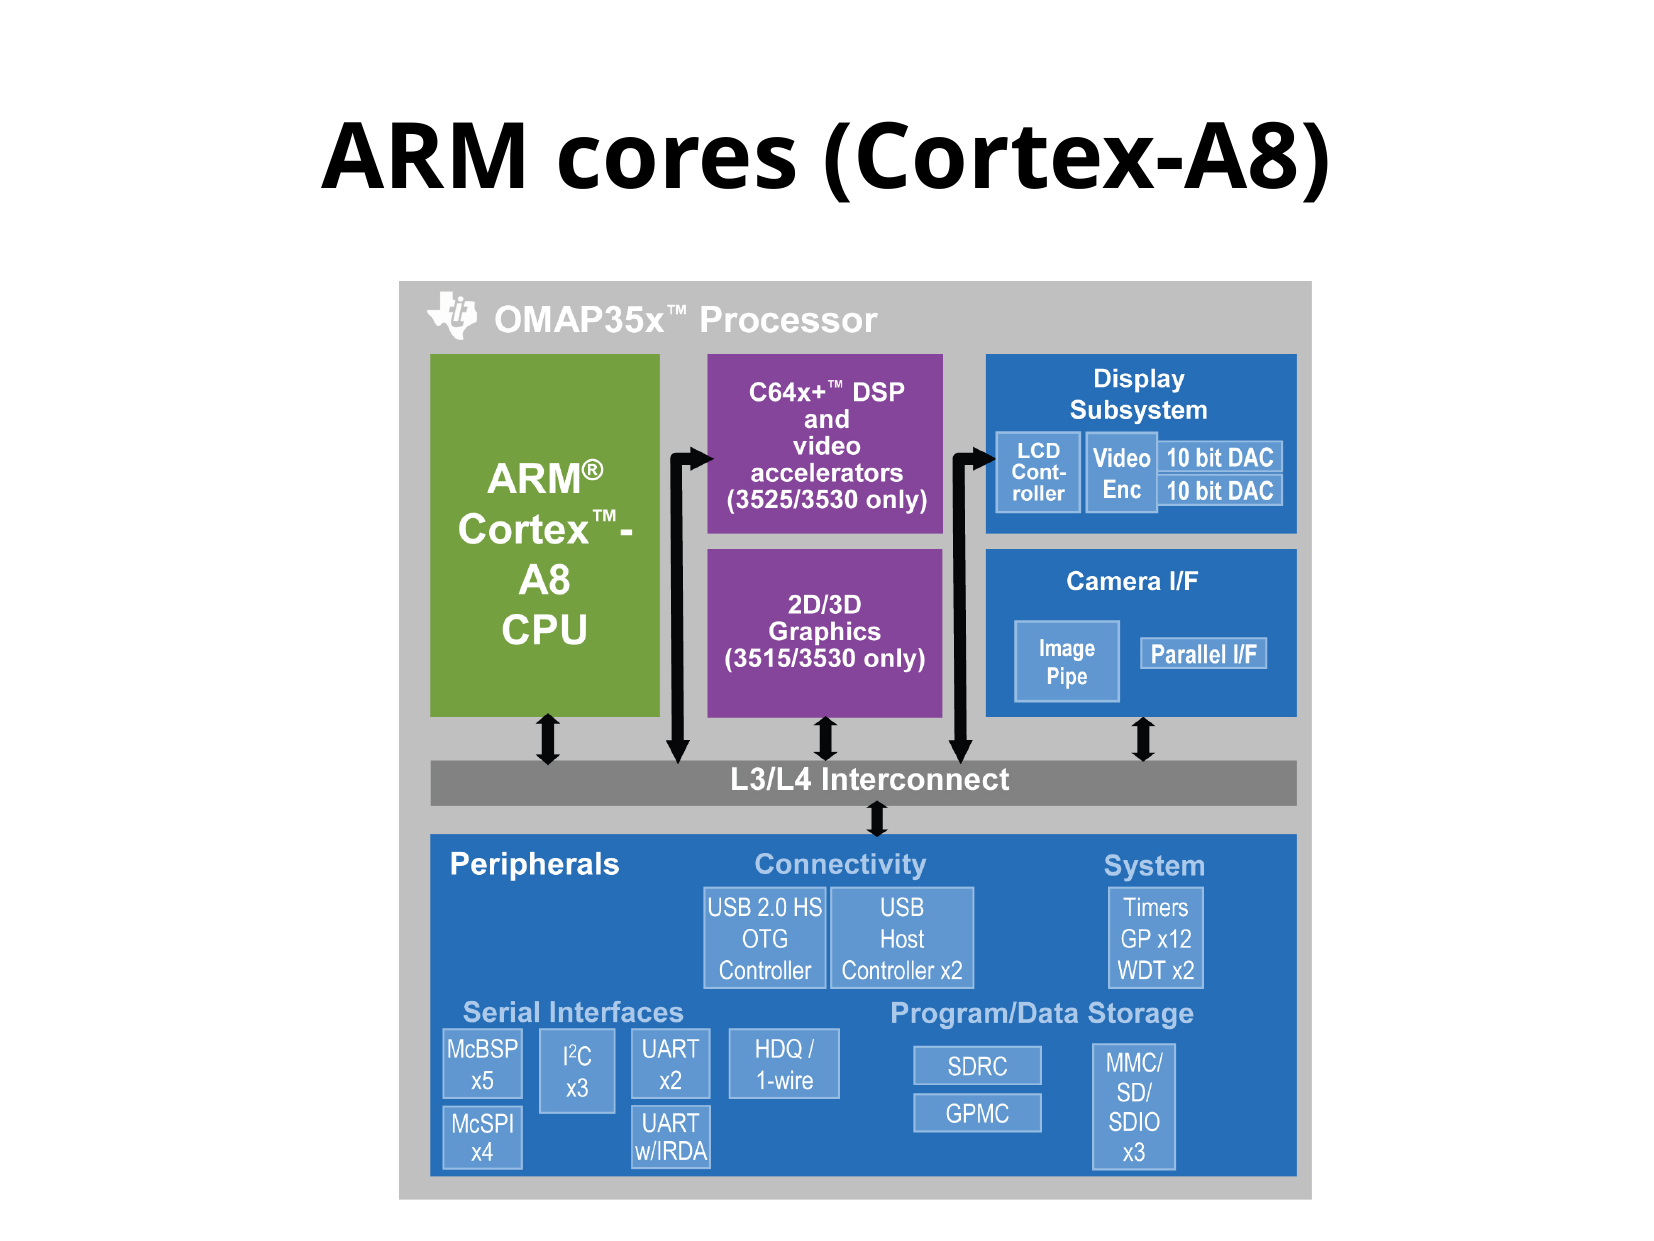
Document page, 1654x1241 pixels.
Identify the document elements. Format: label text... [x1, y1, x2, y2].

picture [399, 281, 1312, 1201]
title ARM cores (Cortex-A8) [82, 49, 1571, 257]
